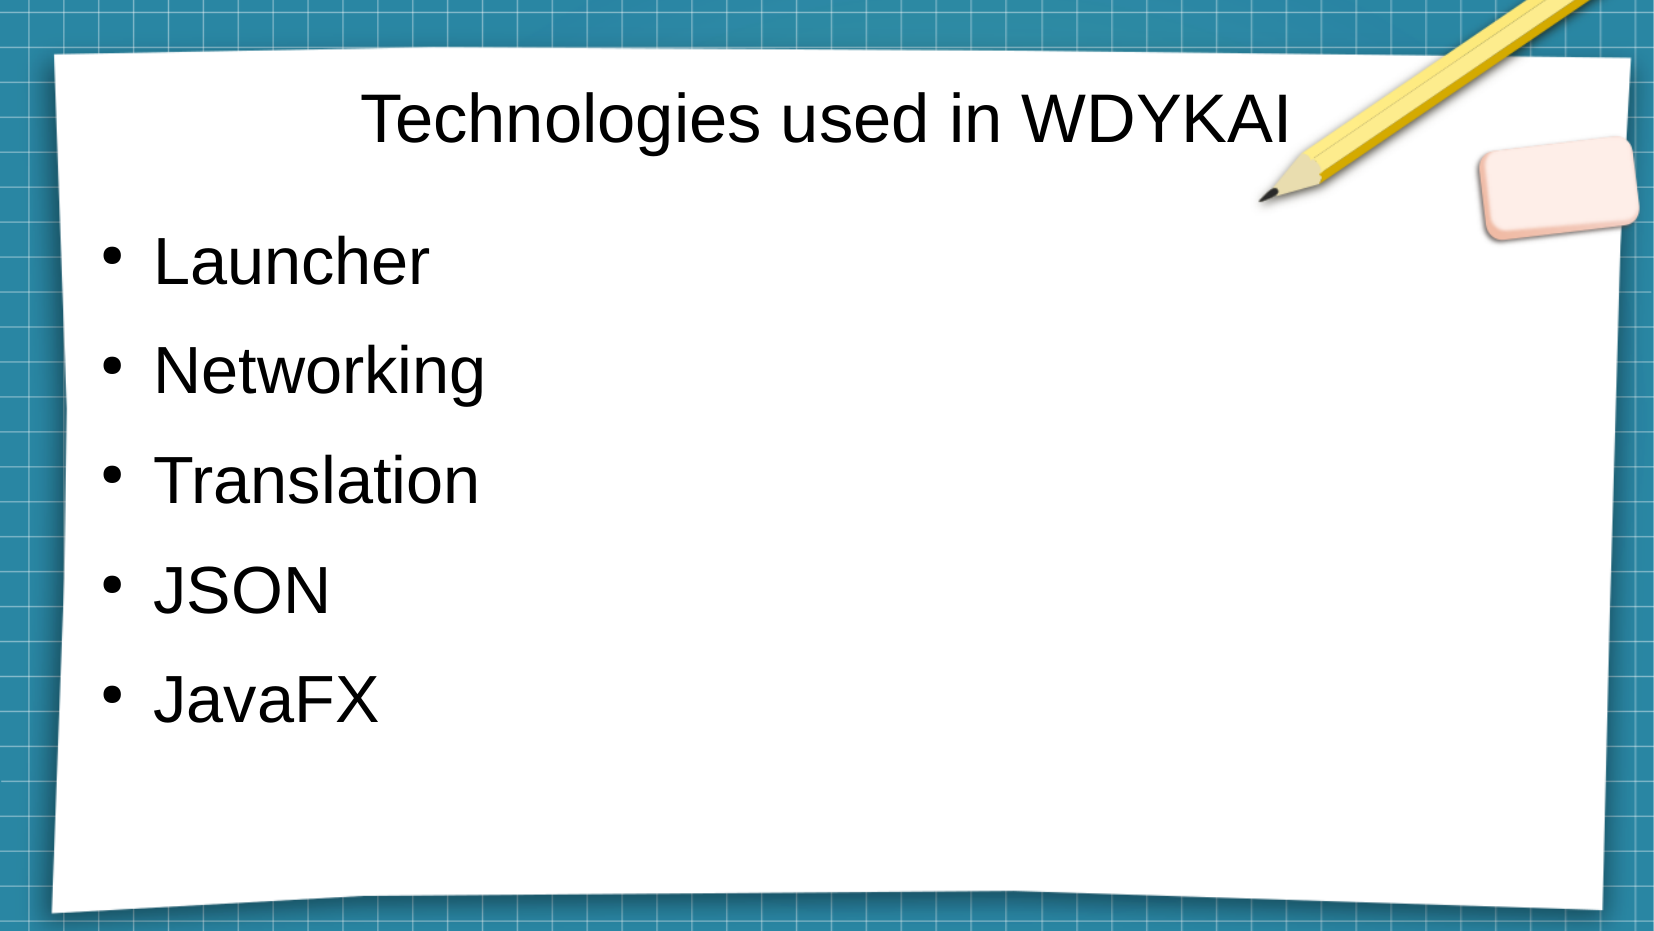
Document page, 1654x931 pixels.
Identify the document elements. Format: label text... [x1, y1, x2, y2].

picture [0, 0, 1654, 931]
list Launcher Networking Translation JSON JavaFX [82, 217, 1571, 758]
title Technologies used in WDYKAI [82, 37, 1571, 193]
